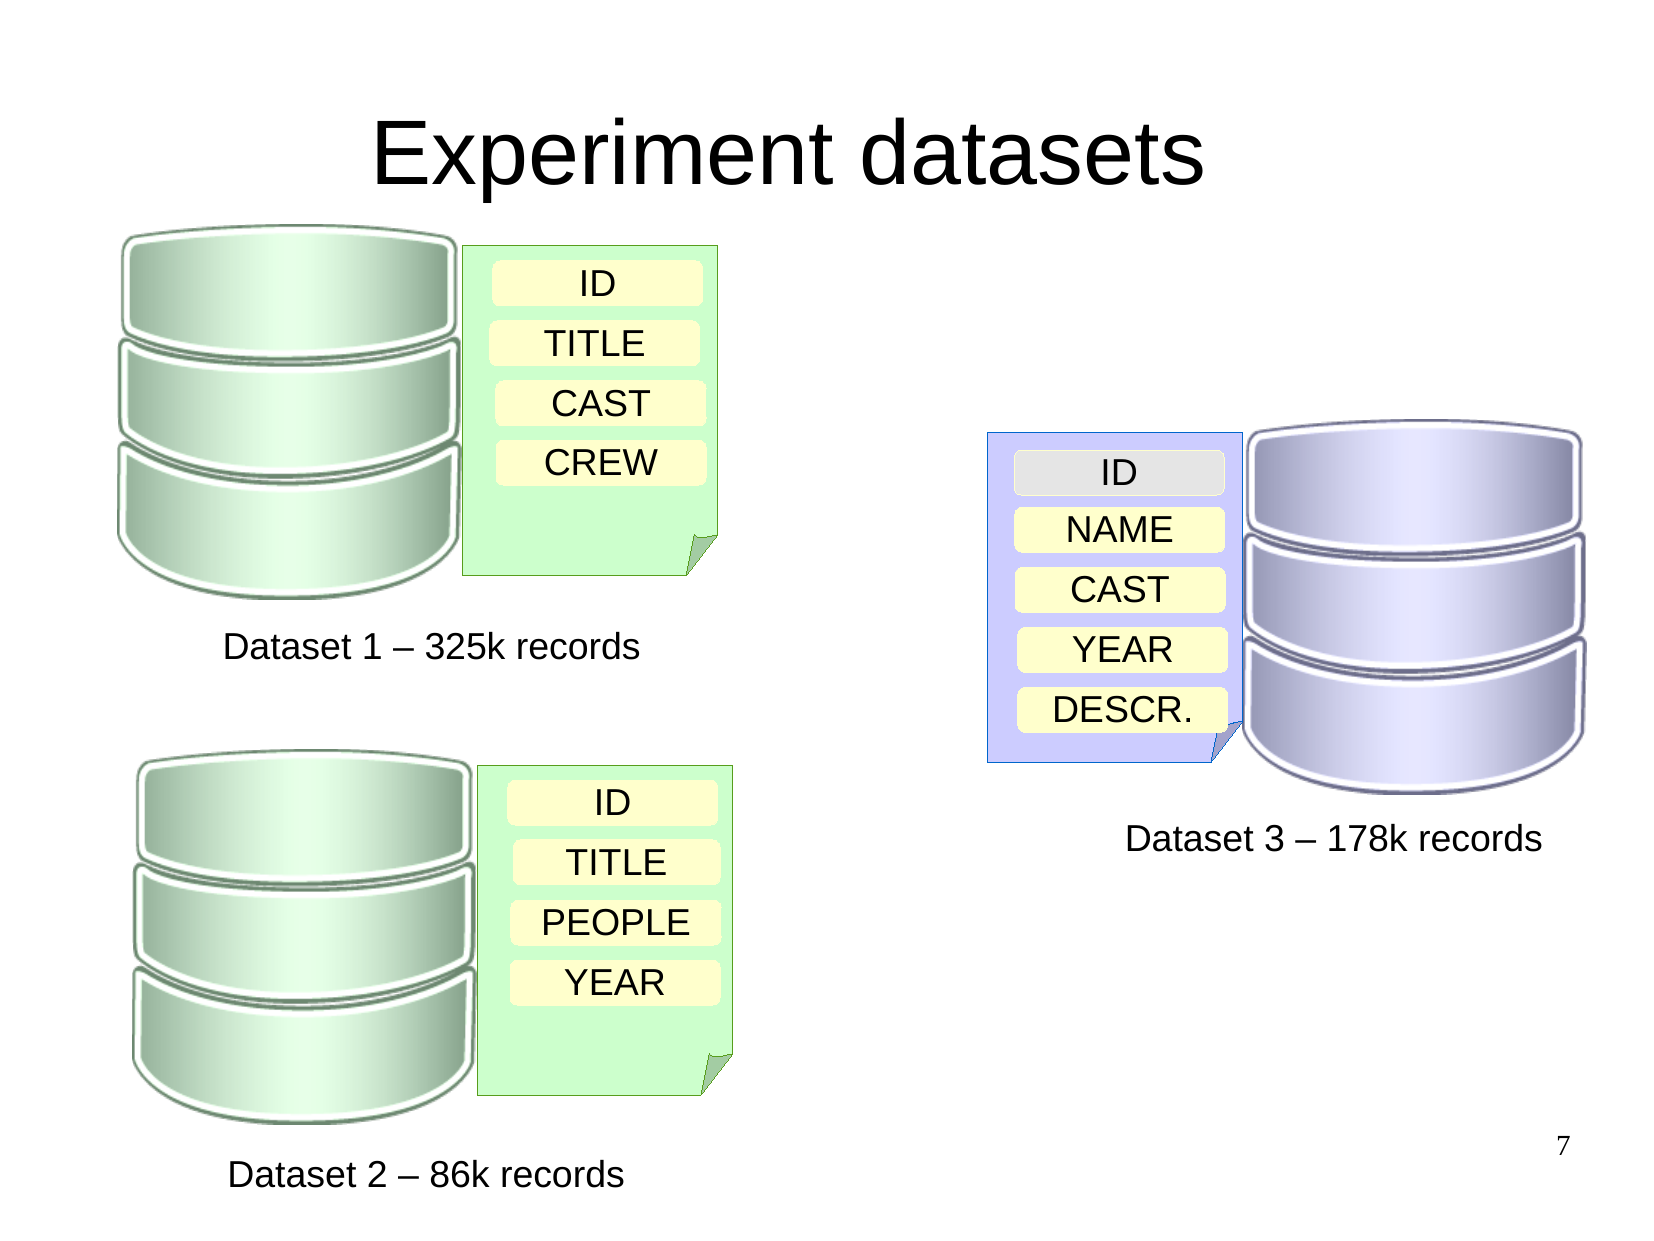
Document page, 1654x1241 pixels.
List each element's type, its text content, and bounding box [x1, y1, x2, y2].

title Experiment datasets [45, 49, 1534, 257]
text_box [477, 765, 733, 1096]
text_box YEAR [1017, 627, 1228, 673]
text_box DESCR. [1017, 687, 1228, 733]
text_box ID [1014, 450, 1225, 496]
picture [117, 225, 462, 601]
text_box TITLE [513, 839, 721, 885]
text_box TITLE [489, 320, 700, 366]
text_box Dataset 1 – 325k records [207, 618, 656, 676]
text_box ID [507, 780, 718, 826]
text_box [462, 245, 718, 576]
text_box CAST [1015, 567, 1226, 613]
text_box YEAR [510, 960, 721, 1006]
picture [1242, 419, 1587, 796]
picture [132, 750, 477, 1126]
text_box NAME [1014, 507, 1225, 553]
text_box PEOPLE [510, 900, 722, 946]
text_box [987, 432, 1243, 763]
text_box Dataset 2 – 86k records [212, 1145, 640, 1203]
text_box CREW [496, 440, 707, 486]
text_box ID [492, 260, 703, 306]
text_box Dataset 3 – 178k records [1110, 810, 1558, 867]
text_box CAST [495, 380, 707, 426]
